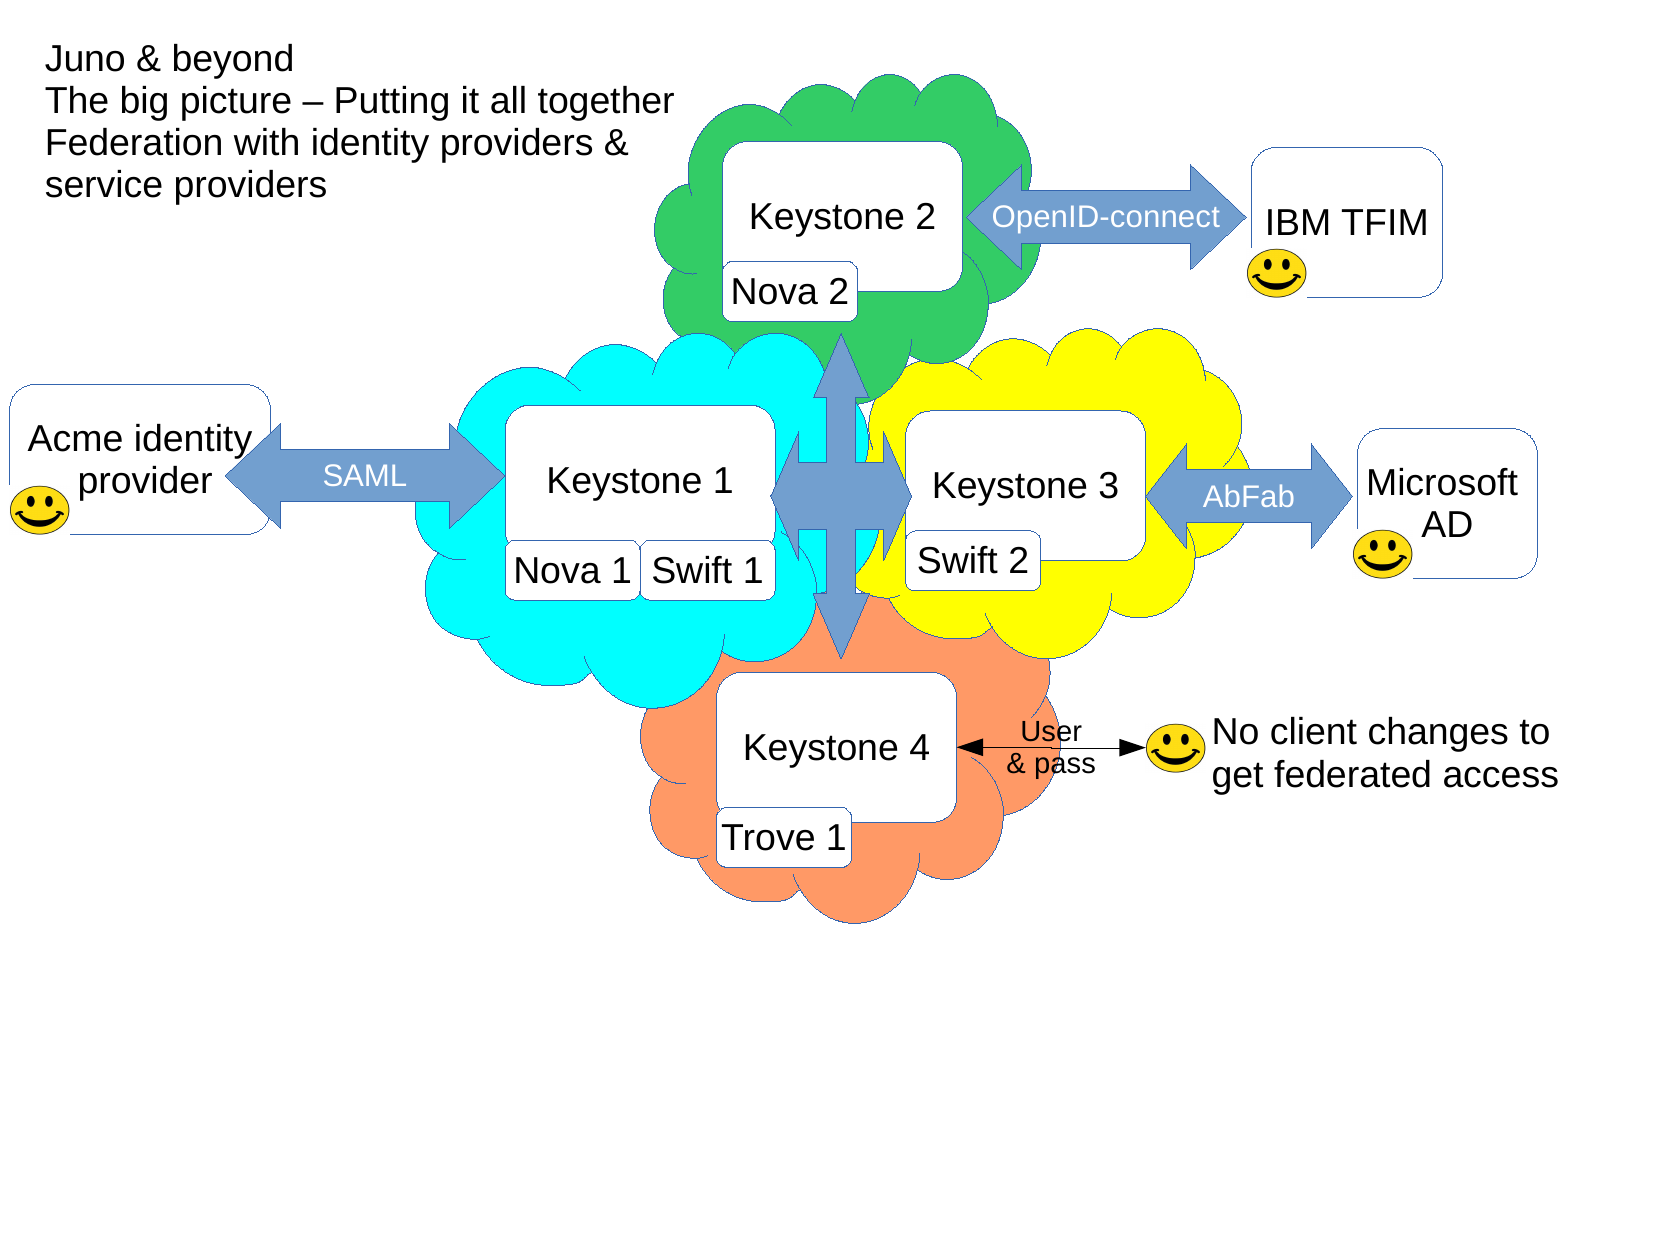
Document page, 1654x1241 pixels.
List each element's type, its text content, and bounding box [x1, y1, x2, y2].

picture [1352, 529, 1413, 579]
text_box Keystone 2 [722, 141, 963, 292]
picture [1246, 248, 1307, 298]
text_box Nova 1 [505, 540, 640, 601]
text_box Juno & beyond The big picture – Putting it all together Federation with identity providers & service providers [30, 30, 736, 213]
text_box Nova 2 [722, 261, 858, 322]
picture [9, 485, 70, 535]
text_box Acme identity provider [9, 384, 271, 535]
text_box No client changes to get federated access [1196, 703, 1576, 803]
text_box Keystone 1 [505, 405, 776, 545]
picture [1145, 723, 1196, 773]
text_box Keystone 3 [905, 410, 1146, 561]
text_box Keystone 4 [716, 672, 957, 823]
text_box SAML [225, 423, 506, 529]
text_box Swift 2 [905, 530, 1041, 591]
text_box Trove 1 [716, 807, 852, 868]
text_box Microsoft AD [1357, 428, 1538, 579]
text_box AbFab [1145, 443, 1353, 549]
text_box Swift 1 [640, 540, 776, 601]
text_box OpenID-connect [966, 164, 1247, 270]
text_box [415, 74, 1250, 924]
text_box IBM TFIM [1251, 147, 1443, 298]
